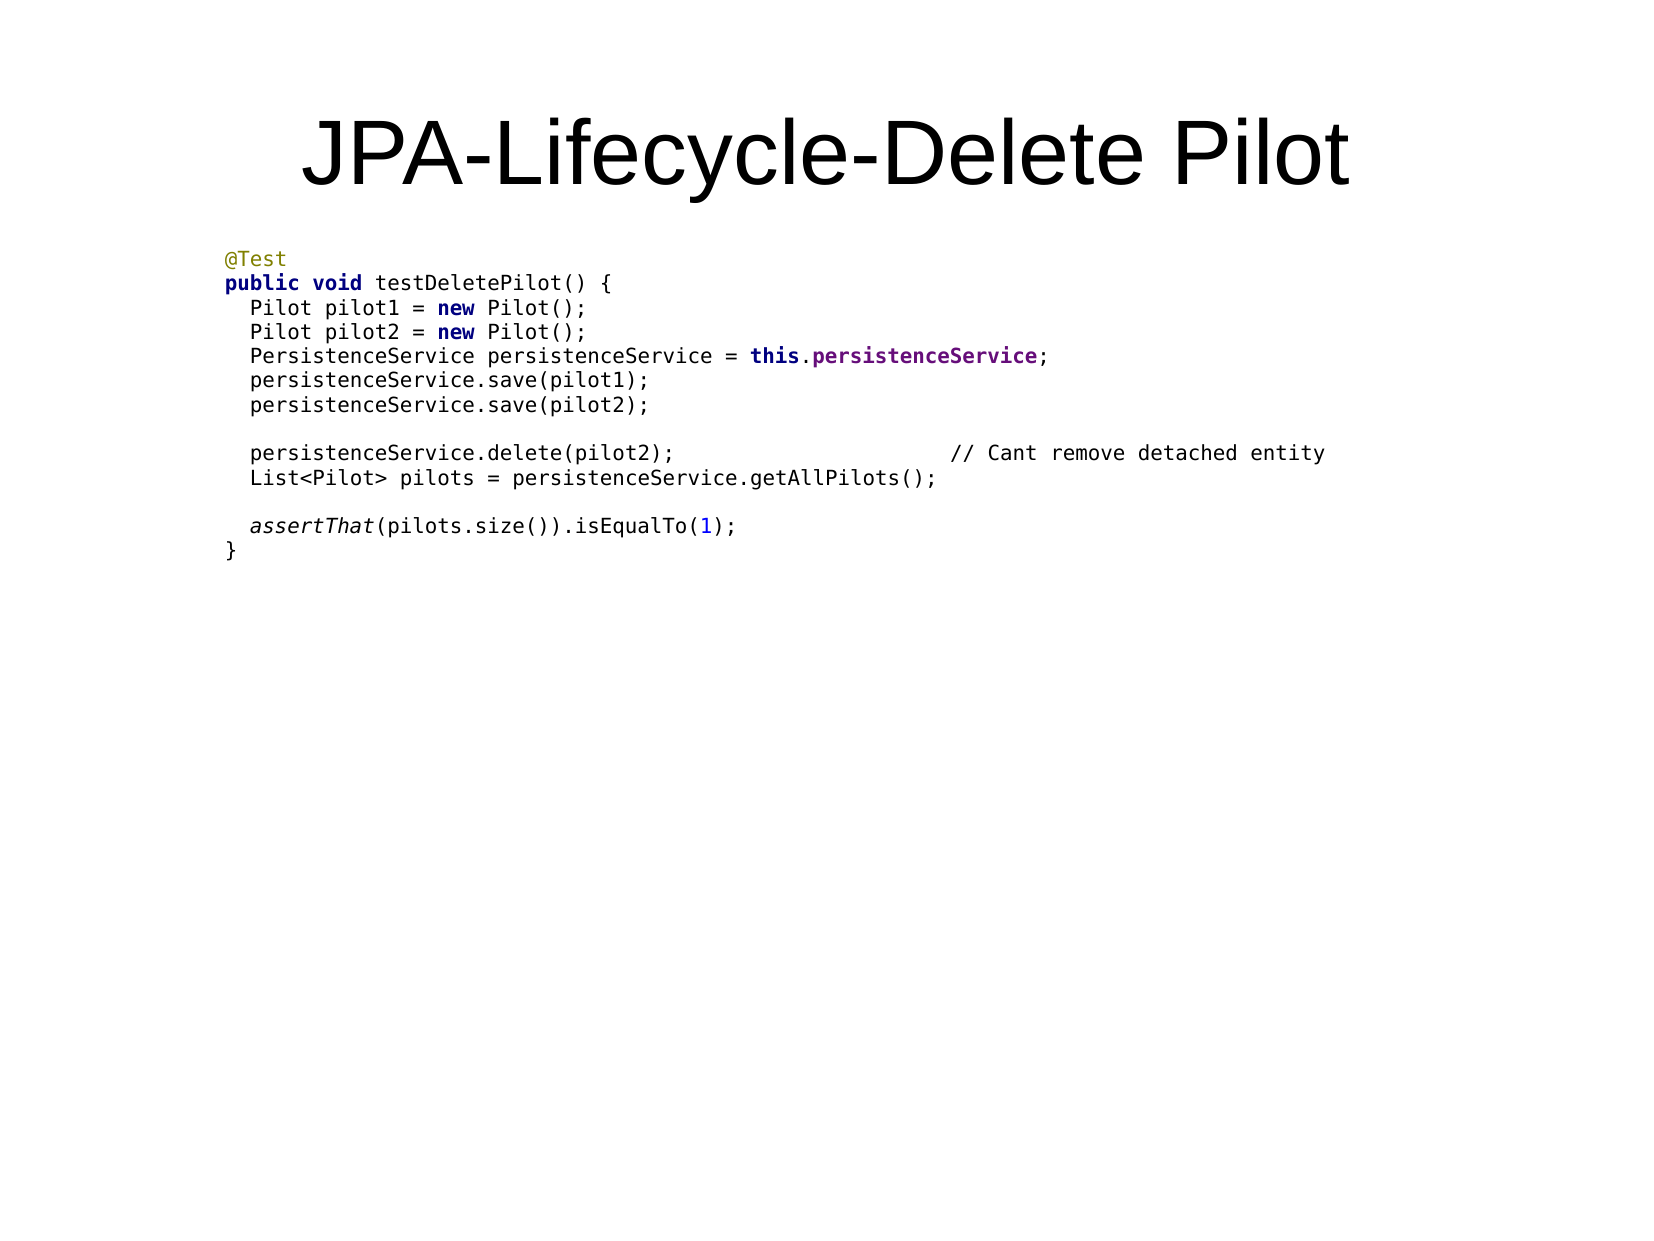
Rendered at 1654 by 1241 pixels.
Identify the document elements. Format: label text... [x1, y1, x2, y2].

text_box @Test public void testDeletePilot() { Pilot pilot1 = new Pilot(); Pilot pilot2 = new Pilot(); PersistenceService persistenceService = this.persistenceService; persistenceService.save(pilot1); persistenceService.save(pilot2); persistenceService.delete(pilot2); // Cant remove detached entity List<Pilot> pilots = persistenceService.getAllPilots(); assertThat(pilots.size()).isEqualTo(1); } [210, 240, 1396, 571]
title JPA-Lifecycle-Delete Pilot [82, 49, 1571, 257]
